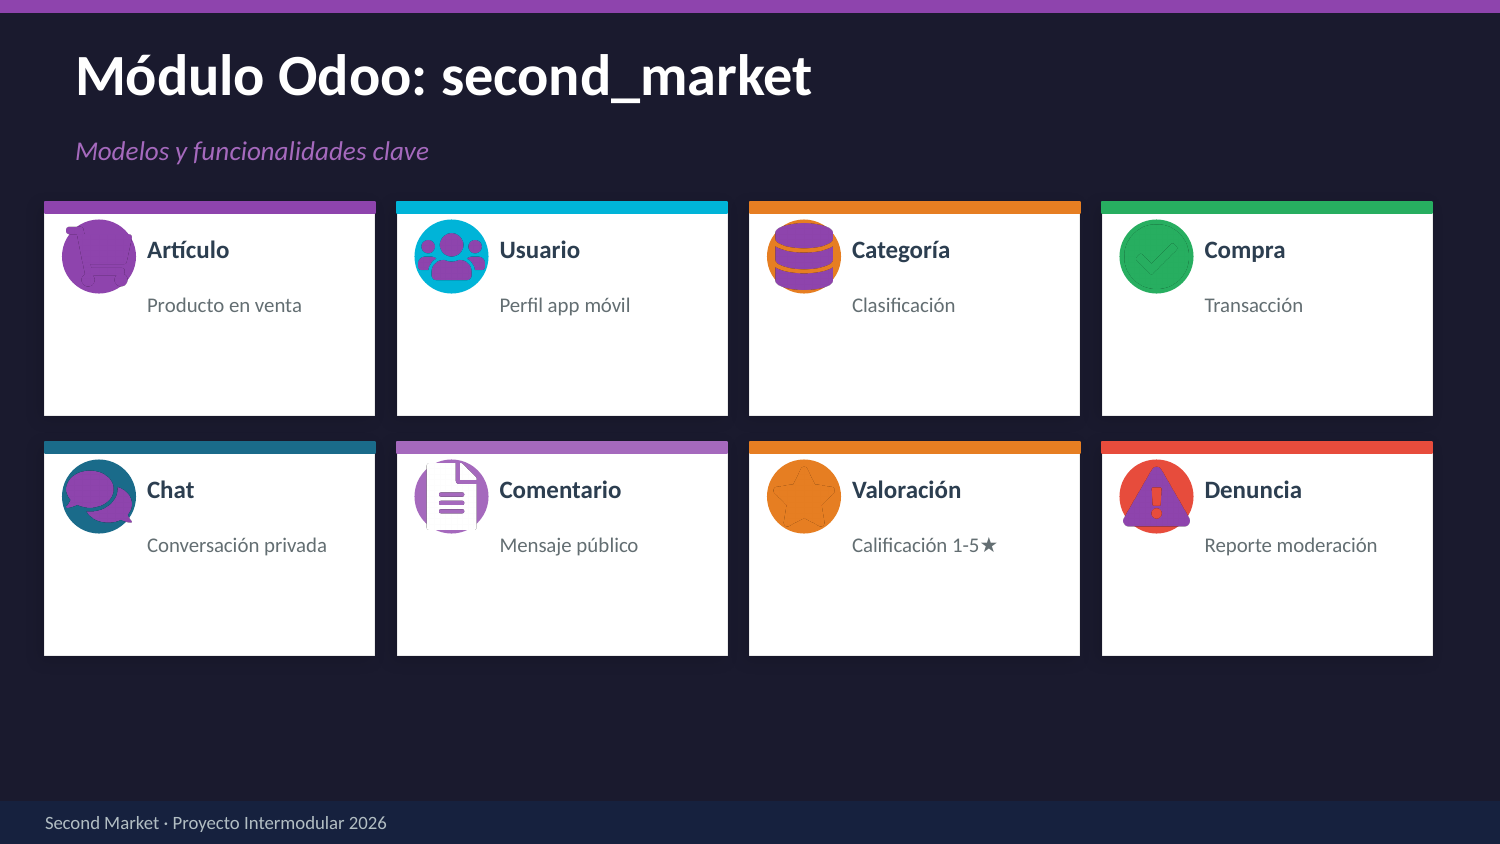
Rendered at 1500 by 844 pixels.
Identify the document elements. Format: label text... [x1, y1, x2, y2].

text_box Perfil app móvil [499, 277, 717, 330]
picture [1123, 463, 1190, 530]
picture [418, 463, 485, 530]
text_box [0, 0, 1500, 12]
text_box [749, 202, 1080, 416]
picture [1123, 223, 1190, 290]
text_box [397, 202, 728, 416]
text_box Calificación 1-5★ [851, 517, 1070, 570]
text_box Reporte moderación [1204, 517, 1422, 570]
text_box Usuario [499, 220, 717, 277]
text_box Transacción [1204, 277, 1422, 330]
text_box [44, 442, 375, 656]
picture [771, 223, 837, 290]
picture [66, 463, 132, 530]
text_box Comentario [499, 460, 717, 517]
picture [66, 223, 132, 290]
text_box Mensaje público [499, 517, 717, 570]
text_box Categoría [851, 220, 1070, 277]
text_box Conversación privada [146, 517, 365, 570]
text_box Second Market · Proyecto Intermodular 2026 [44, 805, 1455, 839]
text_box Producto en venta [146, 277, 365, 330]
text_box Módulo Odoo: second_market [74, 26, 1425, 117]
text_box Artículo [146, 220, 365, 277]
text_box Denuncia [1204, 460, 1422, 517]
text_box [749, 442, 1080, 656]
text_box Chat [146, 460, 365, 517]
text_box [0, 802, 1500, 844]
text_box Valoración [851, 460, 1070, 517]
text_box [1102, 442, 1433, 656]
picture [771, 463, 837, 530]
picture [418, 223, 485, 290]
text_box [397, 442, 728, 656]
text_box Clasificación [851, 277, 1070, 330]
text_box [1102, 202, 1433, 416]
text_box [44, 202, 375, 416]
text_box Compra [1204, 220, 1422, 277]
text_box Modelos y funcionalidades clave [74, 123, 1425, 176]
